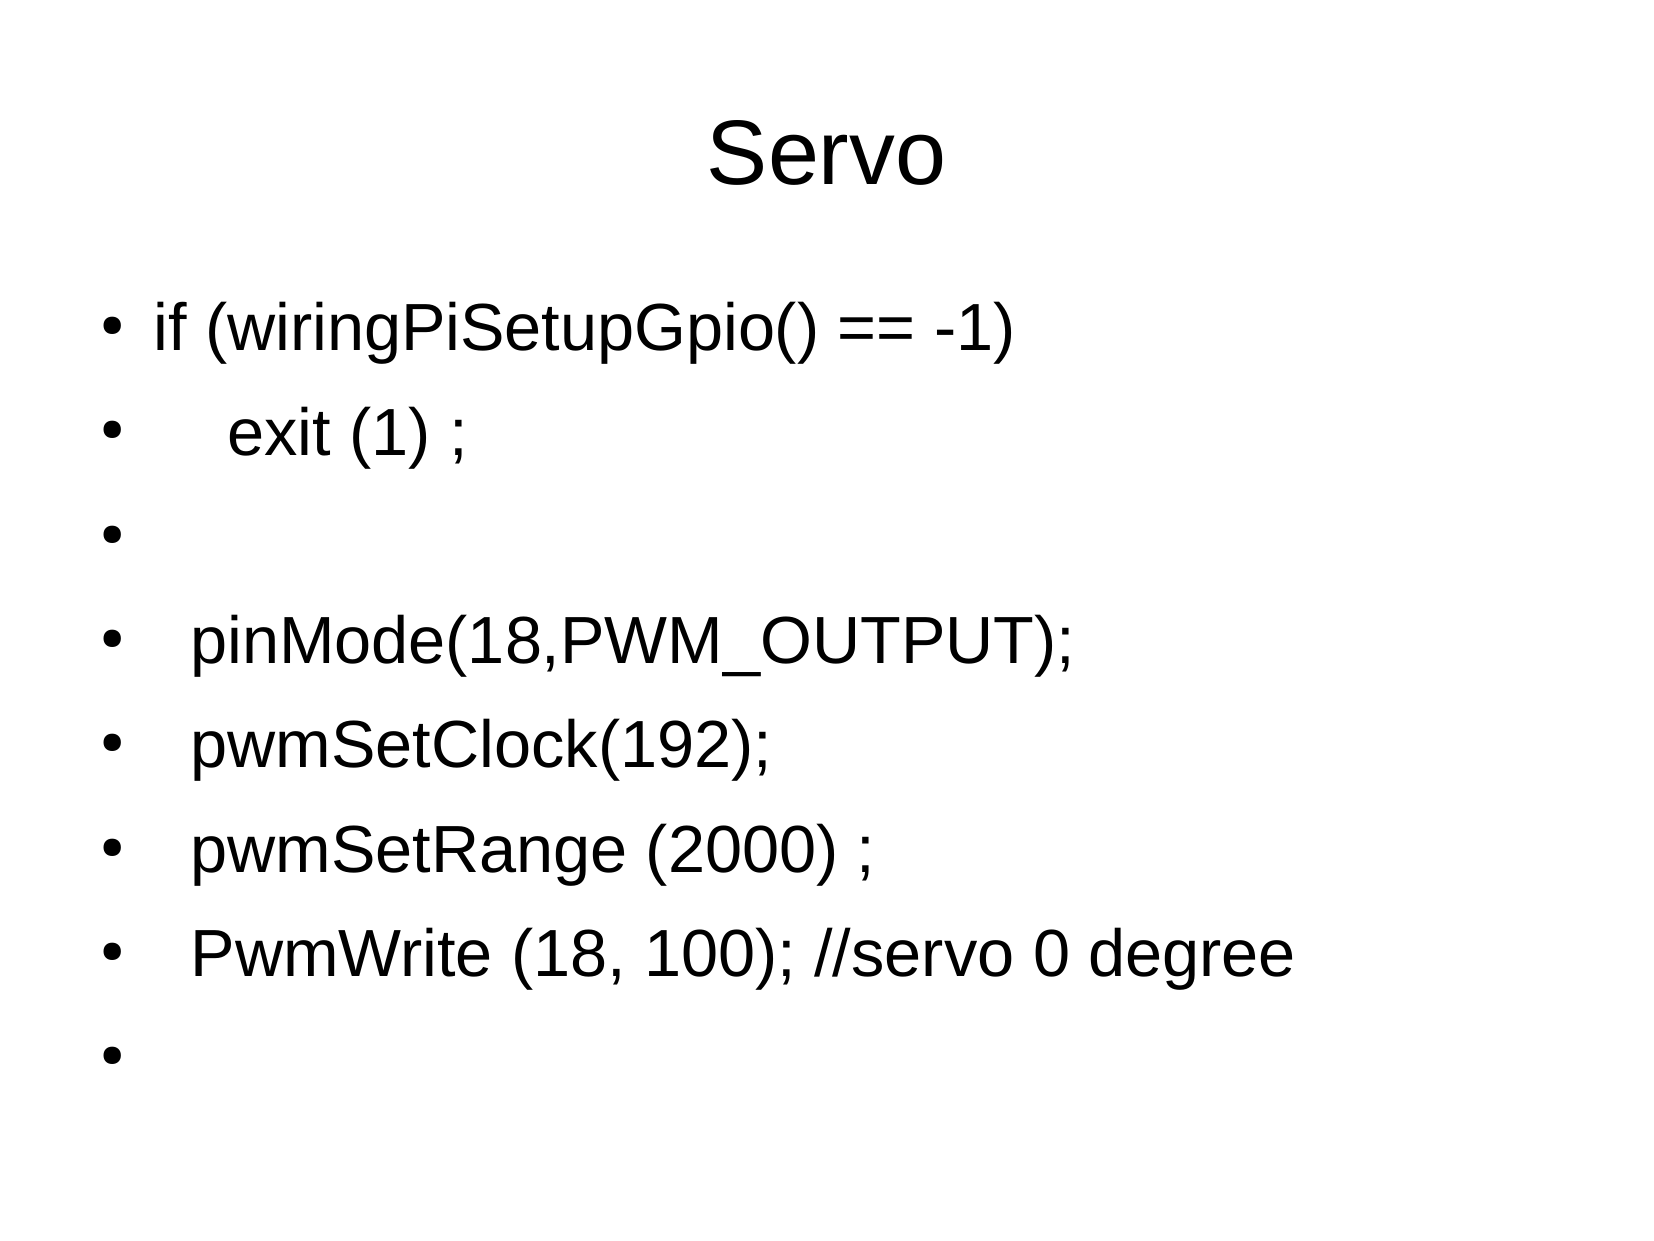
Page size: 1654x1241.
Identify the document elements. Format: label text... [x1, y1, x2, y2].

title Servo [82, 49, 1571, 257]
list if (wiringPiSetupGpio() == -1) exit (1) ; pinMode(18,PWM_OUTPUT); pwmSetClock(192); pwmSetRange (2000) ; PwmWrite (18, 100); //servo 0 degree [82, 290, 1571, 1010]
